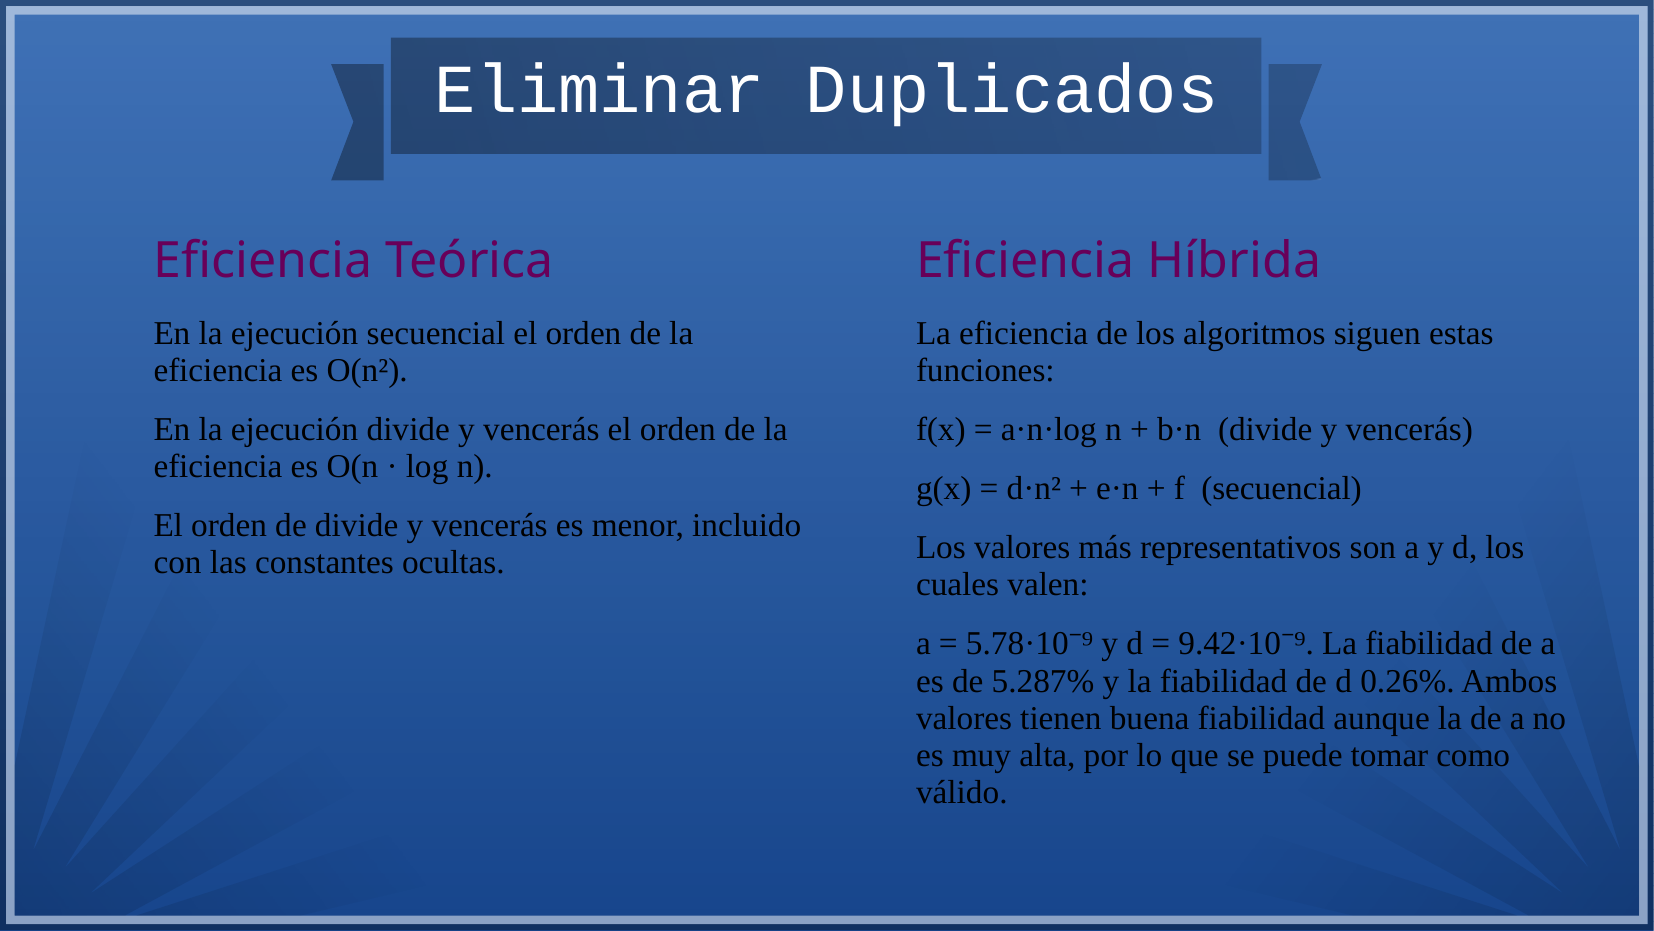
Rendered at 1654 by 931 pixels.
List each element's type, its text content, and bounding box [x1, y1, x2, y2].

title Eliminar Duplicados [389, 35, 1264, 154]
list Eficiencia Teórica En la ejecución secuencial el orden de la eficiencia es O(n²). En la ejecución divide y vencerás el orden de la eficiencia es O(n · log n). El orden de divide y vencerás es menor, incluido con las constantes ocultas. [82, 224, 809, 848]
list Eficiencia Híbrida La eficiencia de los algoritmos siguen estas funciones: f(x) = a·n·log n + b·n (divide y vencerás) g(x) = d·n² + e·n + f (secuencial) Los valores más representativos son a y d, los cuales valen: a = 5.78·10⁻⁹ y d = 9.42·10⁻⁹. La fiabilidad de a es de 5.287% y la fiabilidad de d 0.26%. Ambos valores tienen buena fiabilidad aunque la de a no es muy alta, por lo que se puede tomar como válido. [845, 224, 1572, 848]
